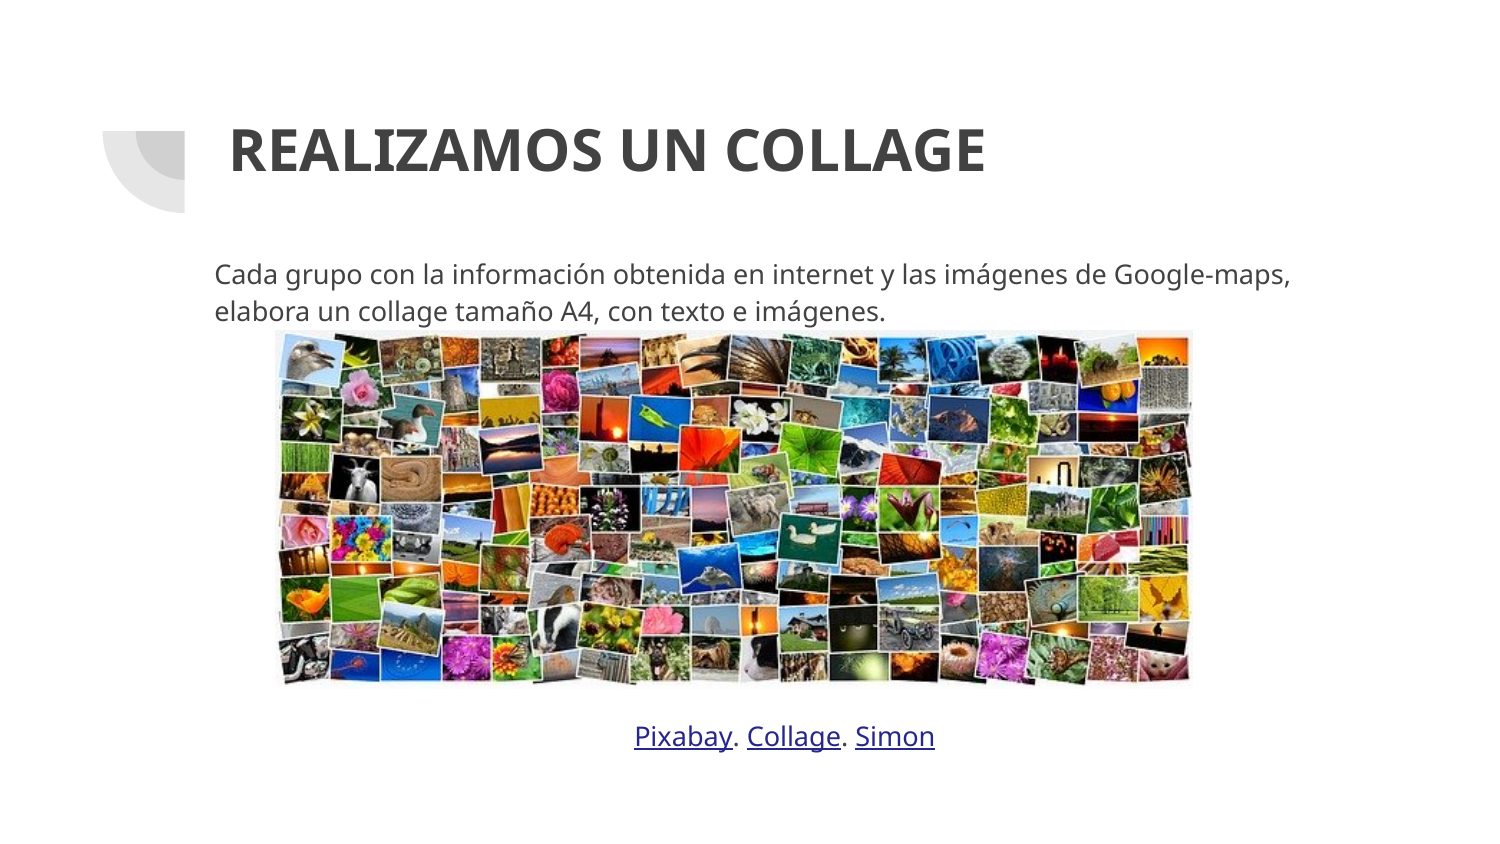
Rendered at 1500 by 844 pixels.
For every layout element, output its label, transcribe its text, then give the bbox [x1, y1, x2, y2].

list Cada grupo con la información obtenida en internet y las imágenes de Google-maps, elabora un collage tamaño A4, con texto e imágenes. Pixabay. Collage. Simon [199, 237, 1368, 744]
picture [275, 330, 1193, 689]
title REALIZAMOS UN COLLAGE [213, 98, 1368, 237]
